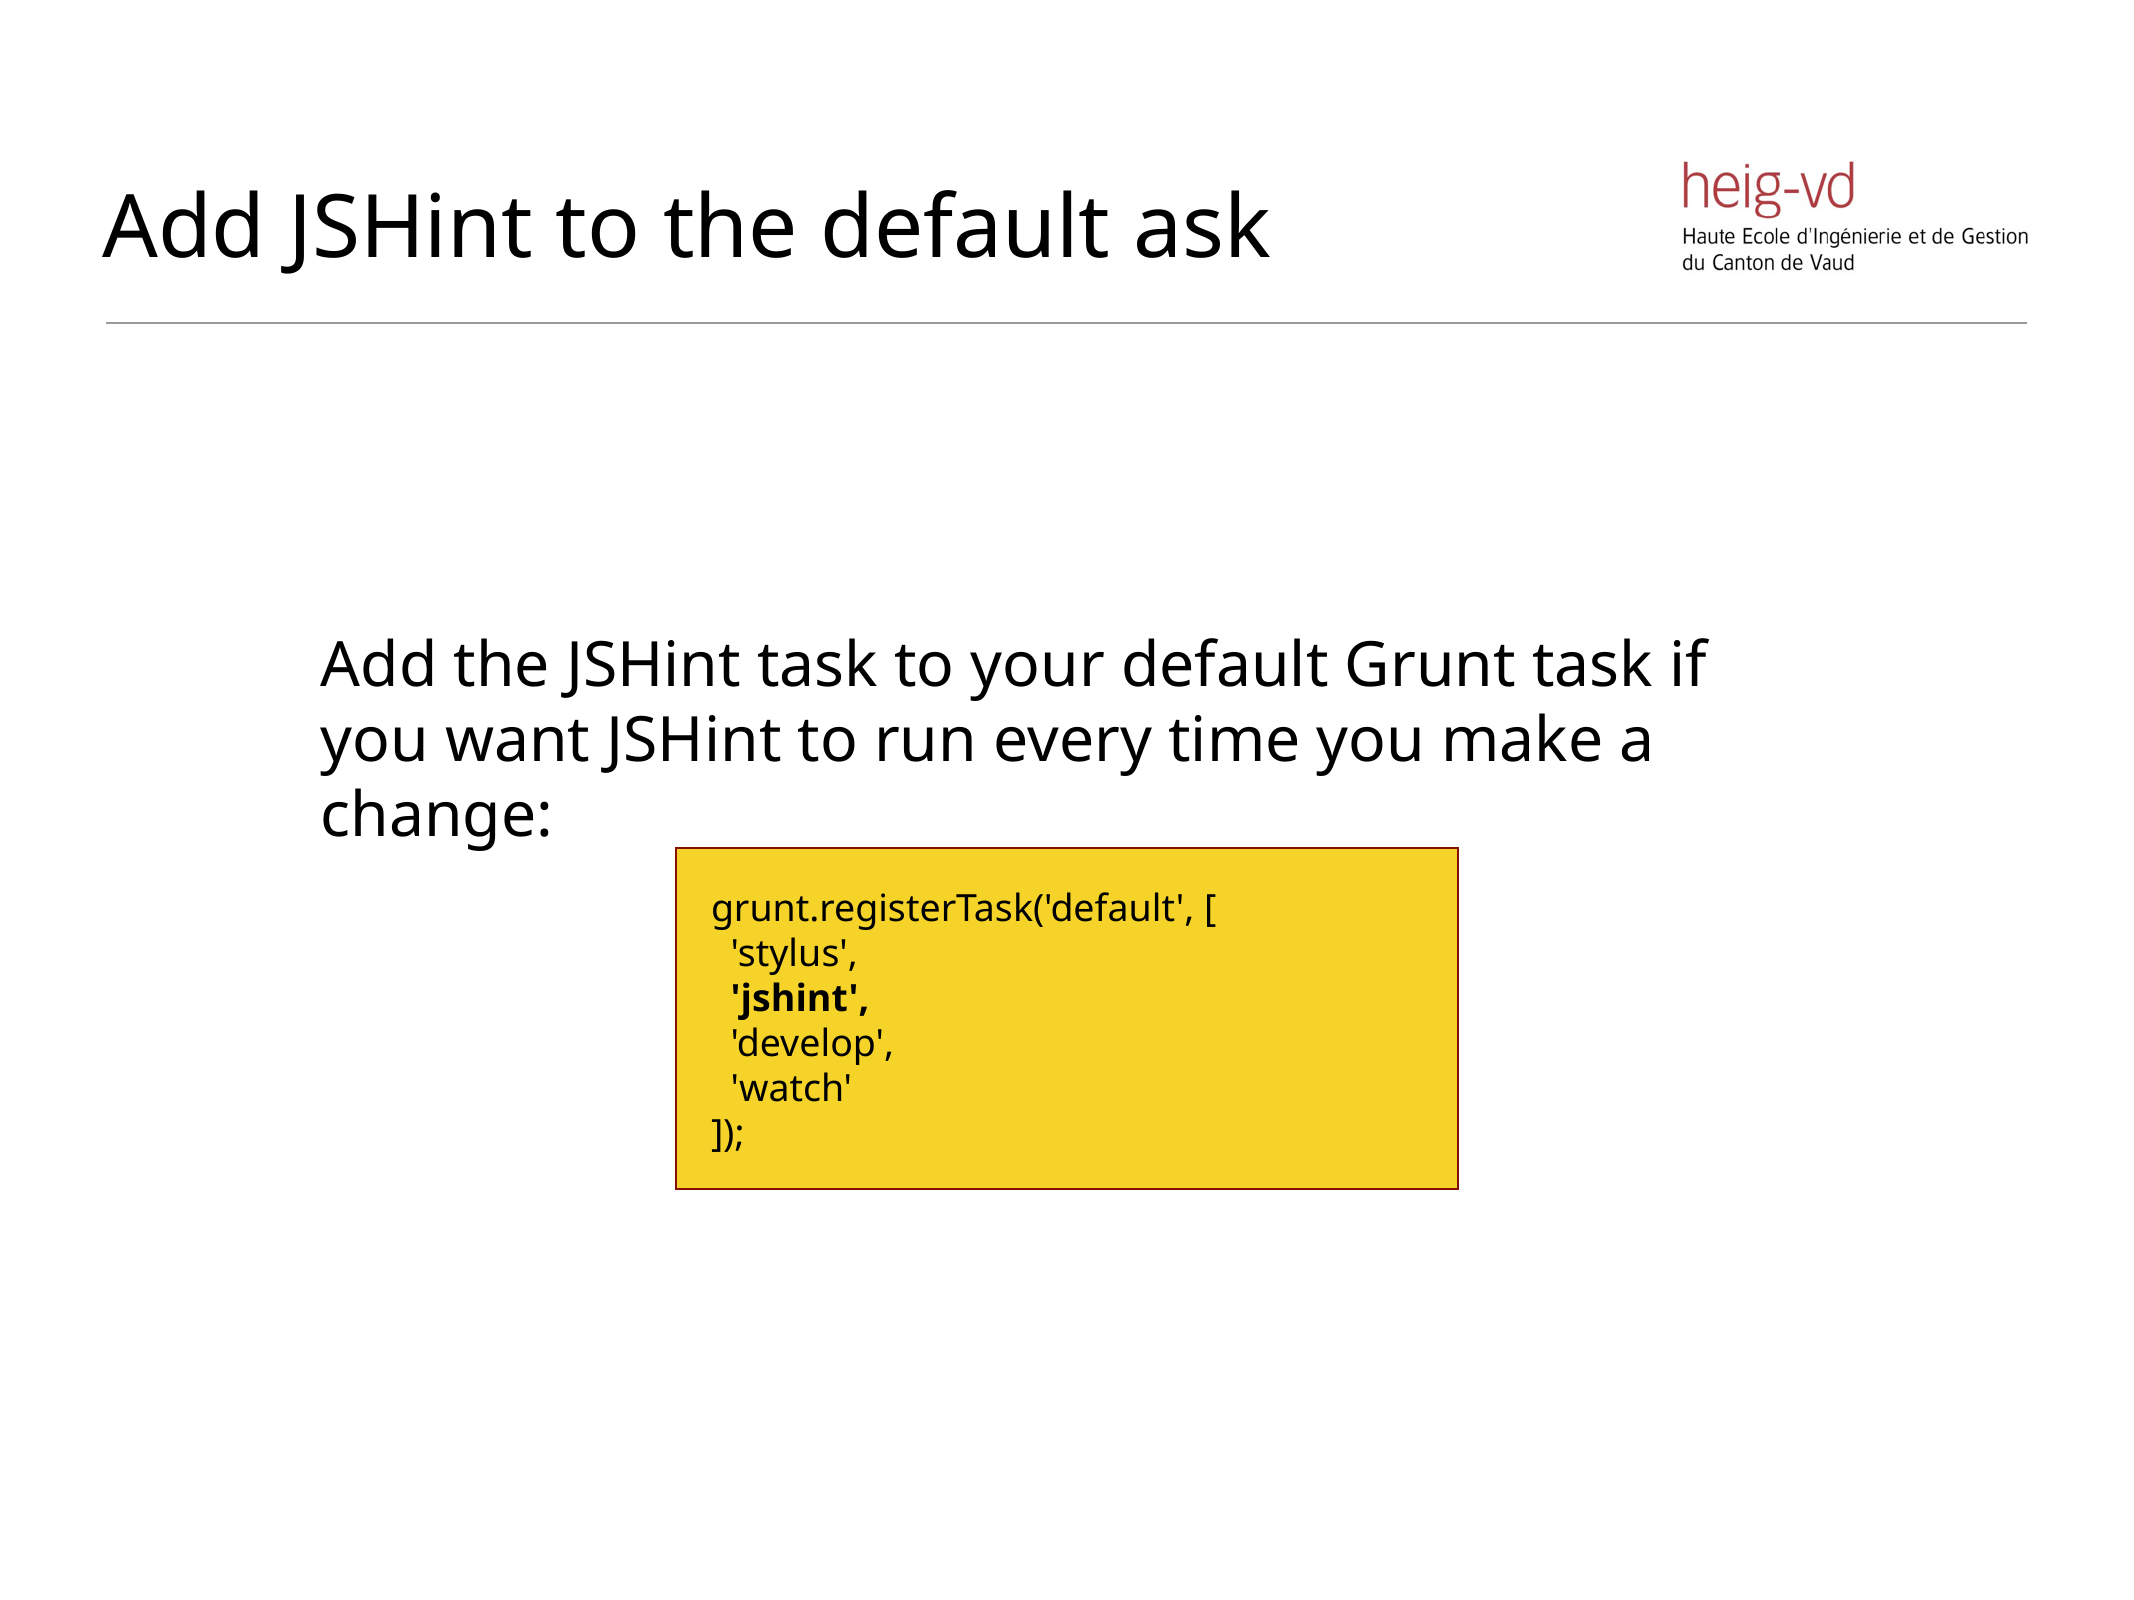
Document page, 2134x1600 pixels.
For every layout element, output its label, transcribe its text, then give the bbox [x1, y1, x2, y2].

text_box grunt.registerTask('default', [ 'stylus', 'jshint', 'develop', 'watch' ]); [675, 858, 1458, 1190]
text_box Add the JSHint task to your default Grunt task if you want JSHint to run every time you make a change: [312, 615, 1821, 858]
title Add JSHint to the default ask [93, 54, 2040, 284]
